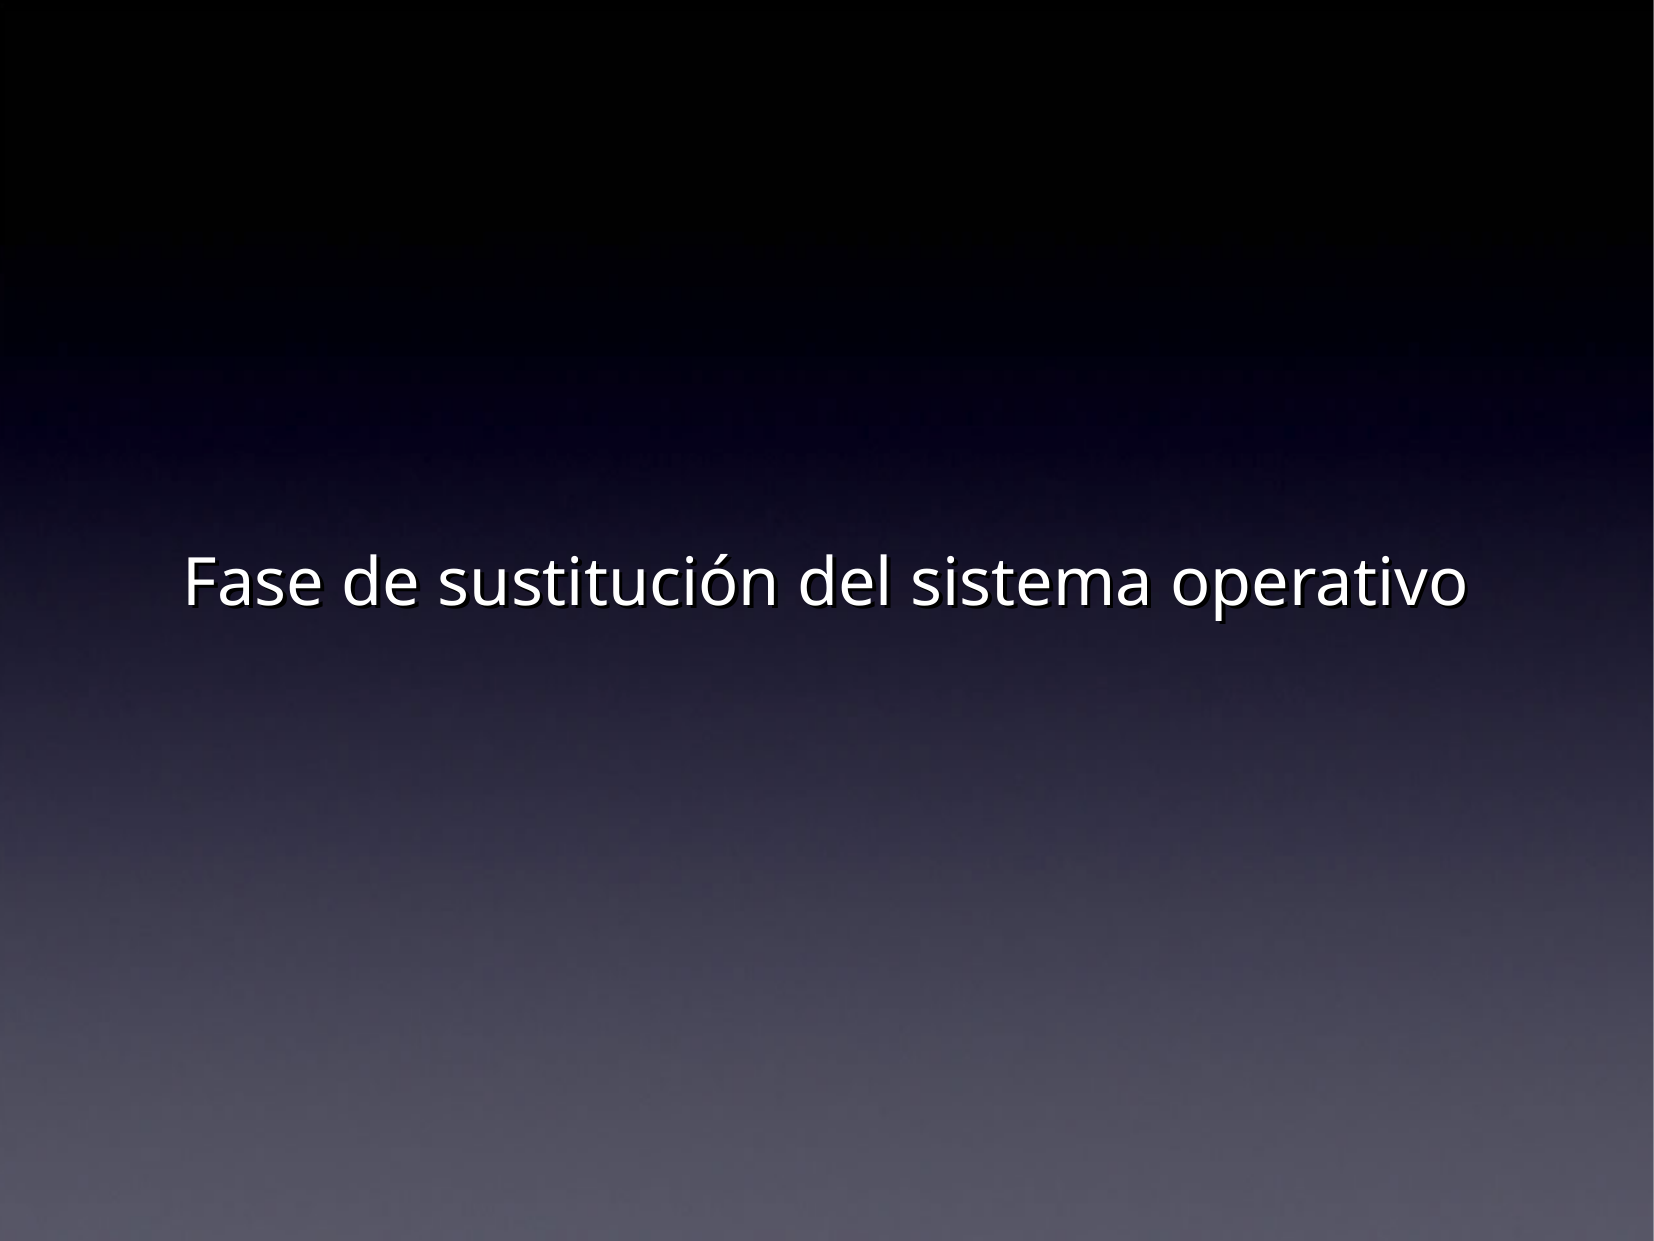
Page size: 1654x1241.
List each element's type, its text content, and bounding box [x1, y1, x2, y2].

subtitle Fase de sustitución del sistema operativo [82, 49, 1571, 1109]
picture [0, 0, 1654, 1241]
